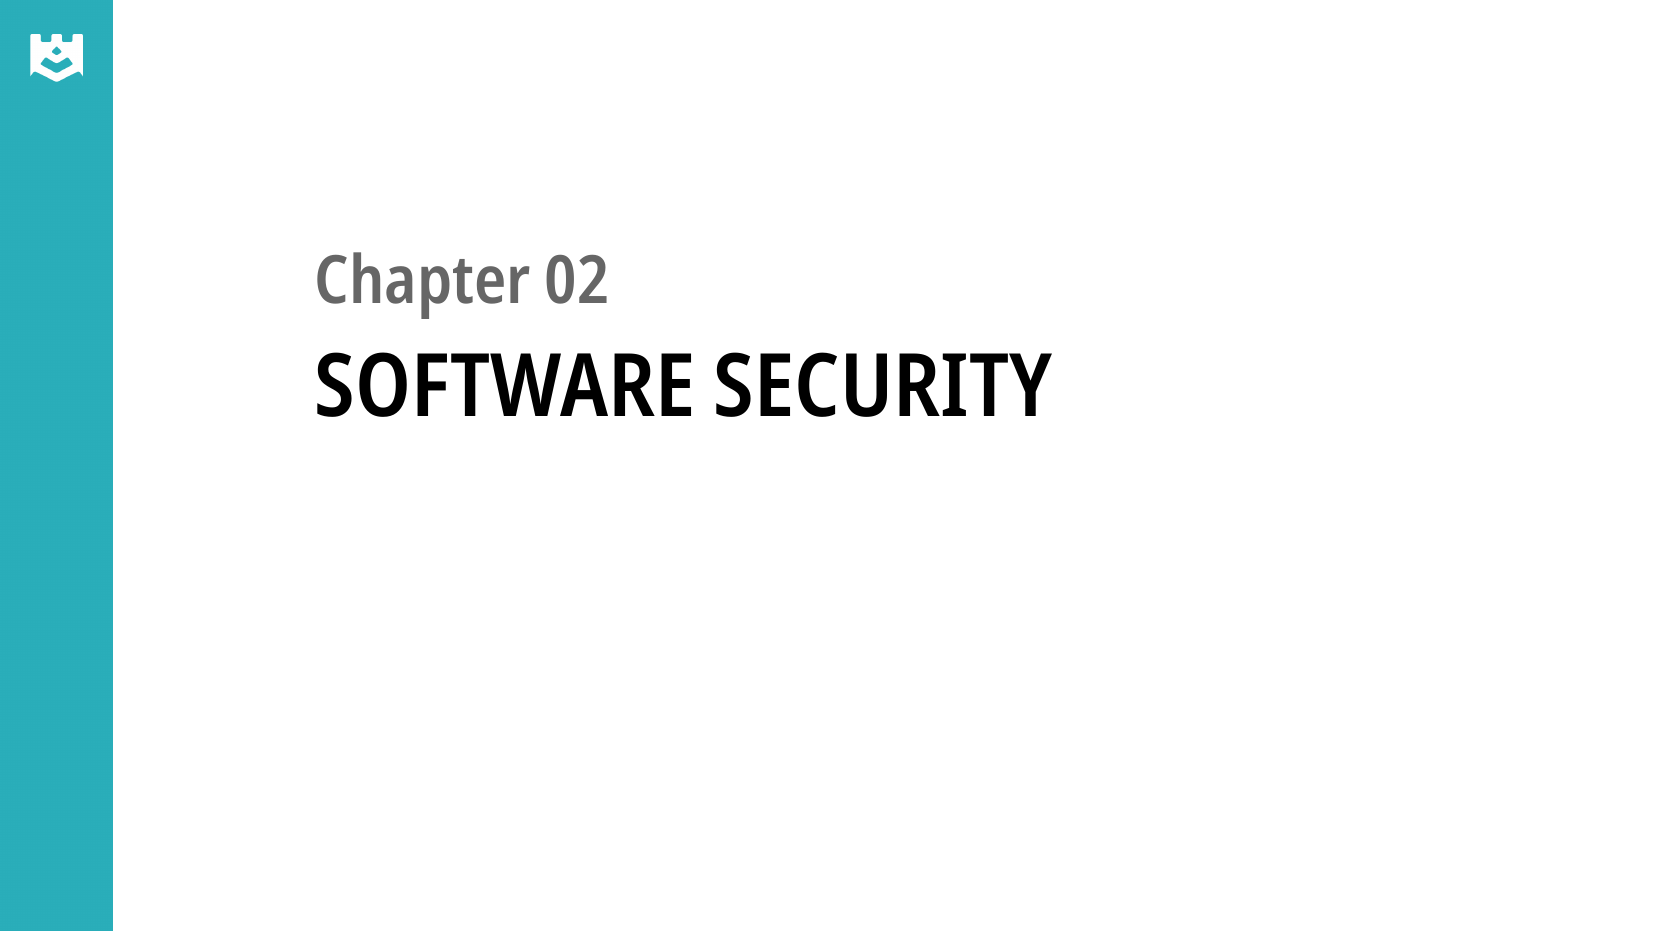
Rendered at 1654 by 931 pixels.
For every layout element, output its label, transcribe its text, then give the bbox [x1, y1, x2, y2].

text_box Chapter 02 SOFTWARE SECURITY [300, 225, 1426, 638]
picture [0, 0, 113, 931]
